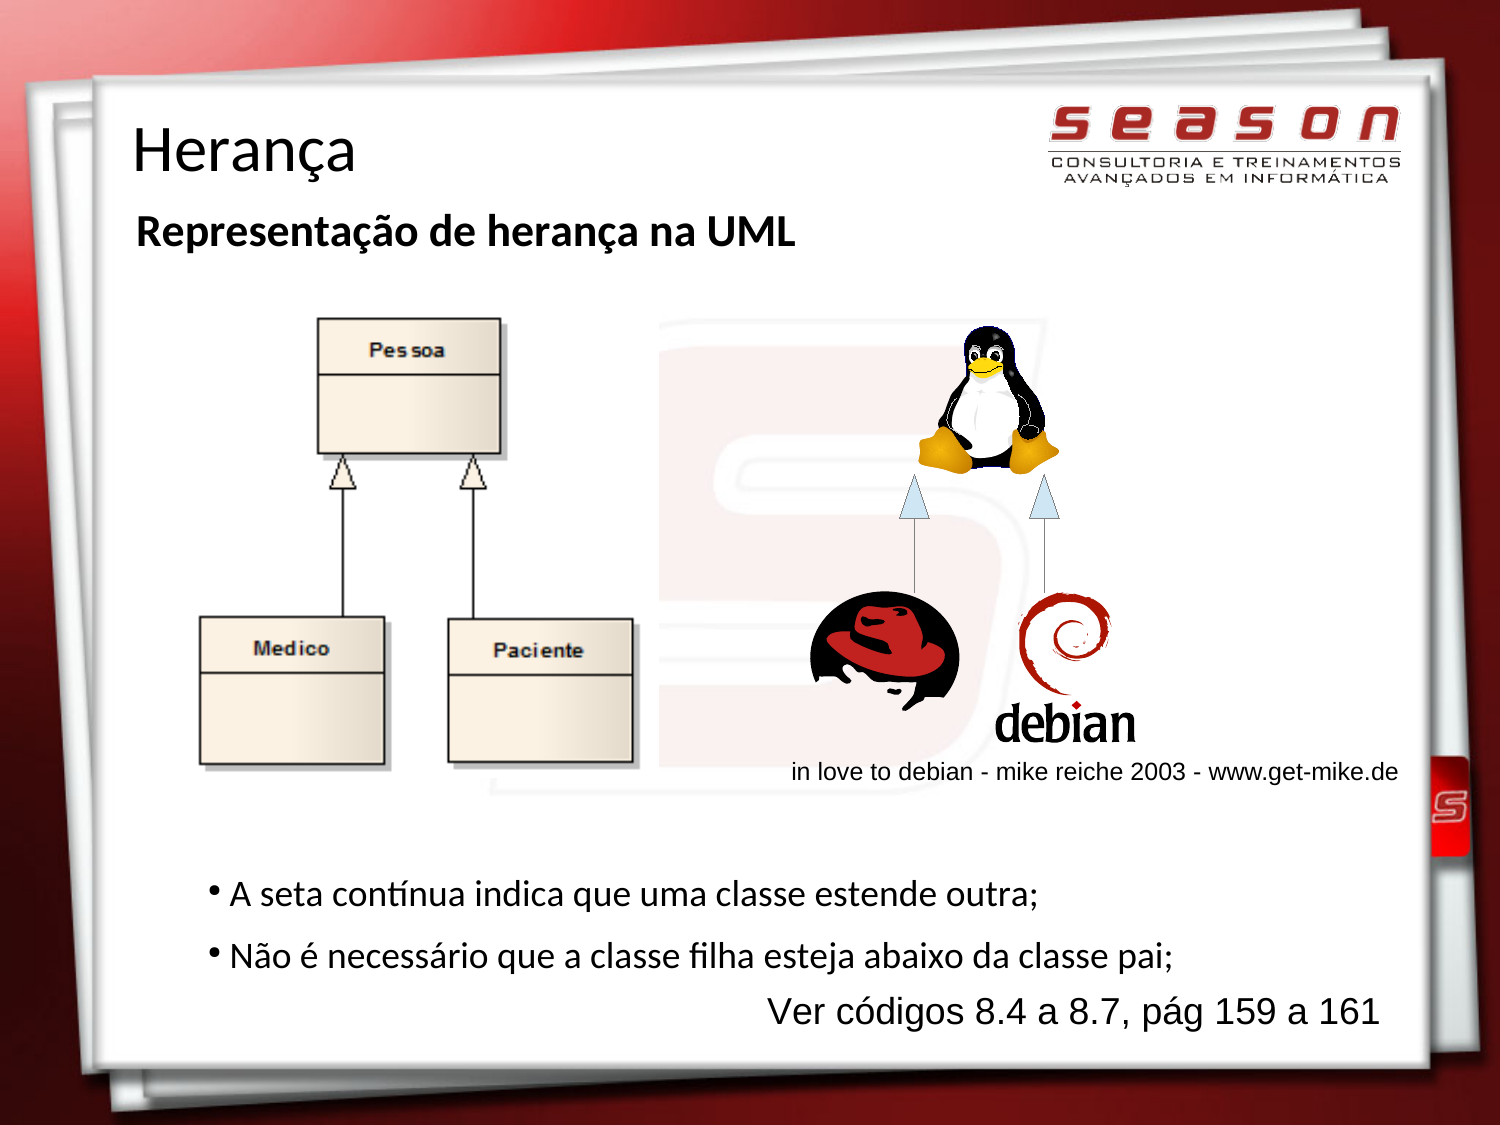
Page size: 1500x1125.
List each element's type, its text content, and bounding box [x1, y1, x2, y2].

picture [0, 0, 1500, 1125]
text_box [1019, 592, 1112, 696]
text_box Ver códigos 8.4 a 8.7, pág 159 a 161 [708, 979, 1396, 1040]
text_box [995, 702, 1021, 743]
text_box [1083, 712, 1108, 743]
text_box [811, 592, 959, 711]
text_box [1110, 712, 1136, 743]
text_box [899, 474, 930, 593]
title Herança [118, 33, 1394, 257]
text_box [1043, 702, 1070, 743]
text_box A seta contínua indica que uma classe estende outra; Não é necessário que a classe filha esteja abaixo da classe pai; [207, 838, 1328, 1007]
text_box [888, 689, 901, 694]
text_box [1071, 712, 1081, 743]
text_box in love to debian - mike reiche 2003 - www.get-mike.de [791, 755, 1408, 786]
text_box [1071, 700, 1082, 710]
text_box [918, 326, 1059, 475]
text_box Representação de herança na UML [119, 200, 1240, 256]
text_box [1029, 474, 1060, 593]
text_box [1021, 712, 1045, 743]
